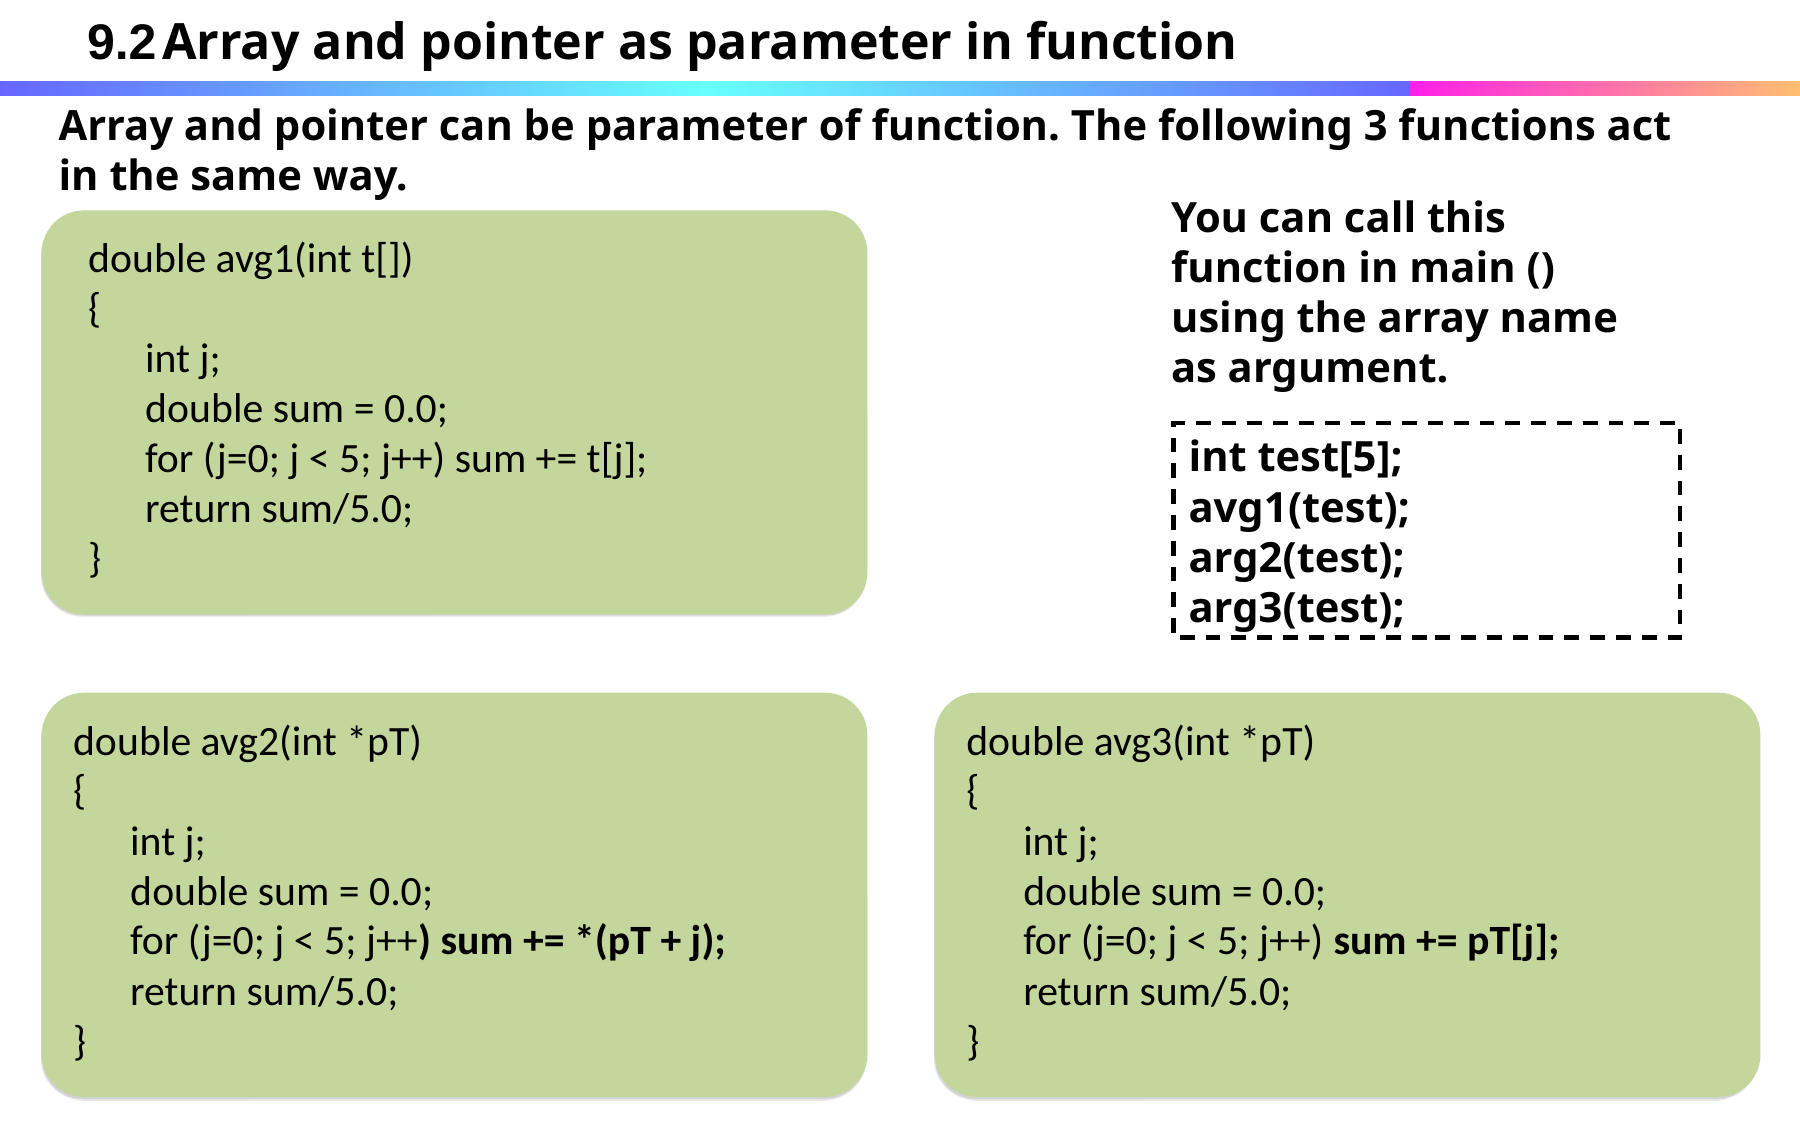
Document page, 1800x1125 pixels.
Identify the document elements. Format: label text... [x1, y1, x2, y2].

text_box Array and pointer can be parameter of function. The following 3 functions act in the same way. [43, 91, 1720, 207]
text_box You can call this function in main () using the array name as argument. [1156, 183, 1688, 399]
text_box double avg3(int *pT) { int j; double sum = 0.0; for (j=0; j < 5; j++) sum += pT[j]; return sum/5.0; } [951, 705, 1800, 1121]
text_box [0, 81, 1800, 96]
text_box int test[5]; avg1(test); arg2(test); arg3(test); [1173, 422, 1680, 638]
text_box [934, 692, 1749, 1088]
text_box [41, 210, 856, 614]
text_box [41, 692, 855, 1088]
text_box double avg2(int *pT) { int j; double sum = 0.0; for (j=0; j < 5; j++) sum += *(pT + j); return sum/5.0; } [58, 705, 951, 1121]
text_box 9.2 Array and pointer as parameter in function [72, 2, 1254, 77]
text_box double avg1(int t[]) { int j; double sum = 0.0; for (j=0; j < 5; j++) sum += t[j]; return sum/5.0; } [73, 223, 968, 639]
